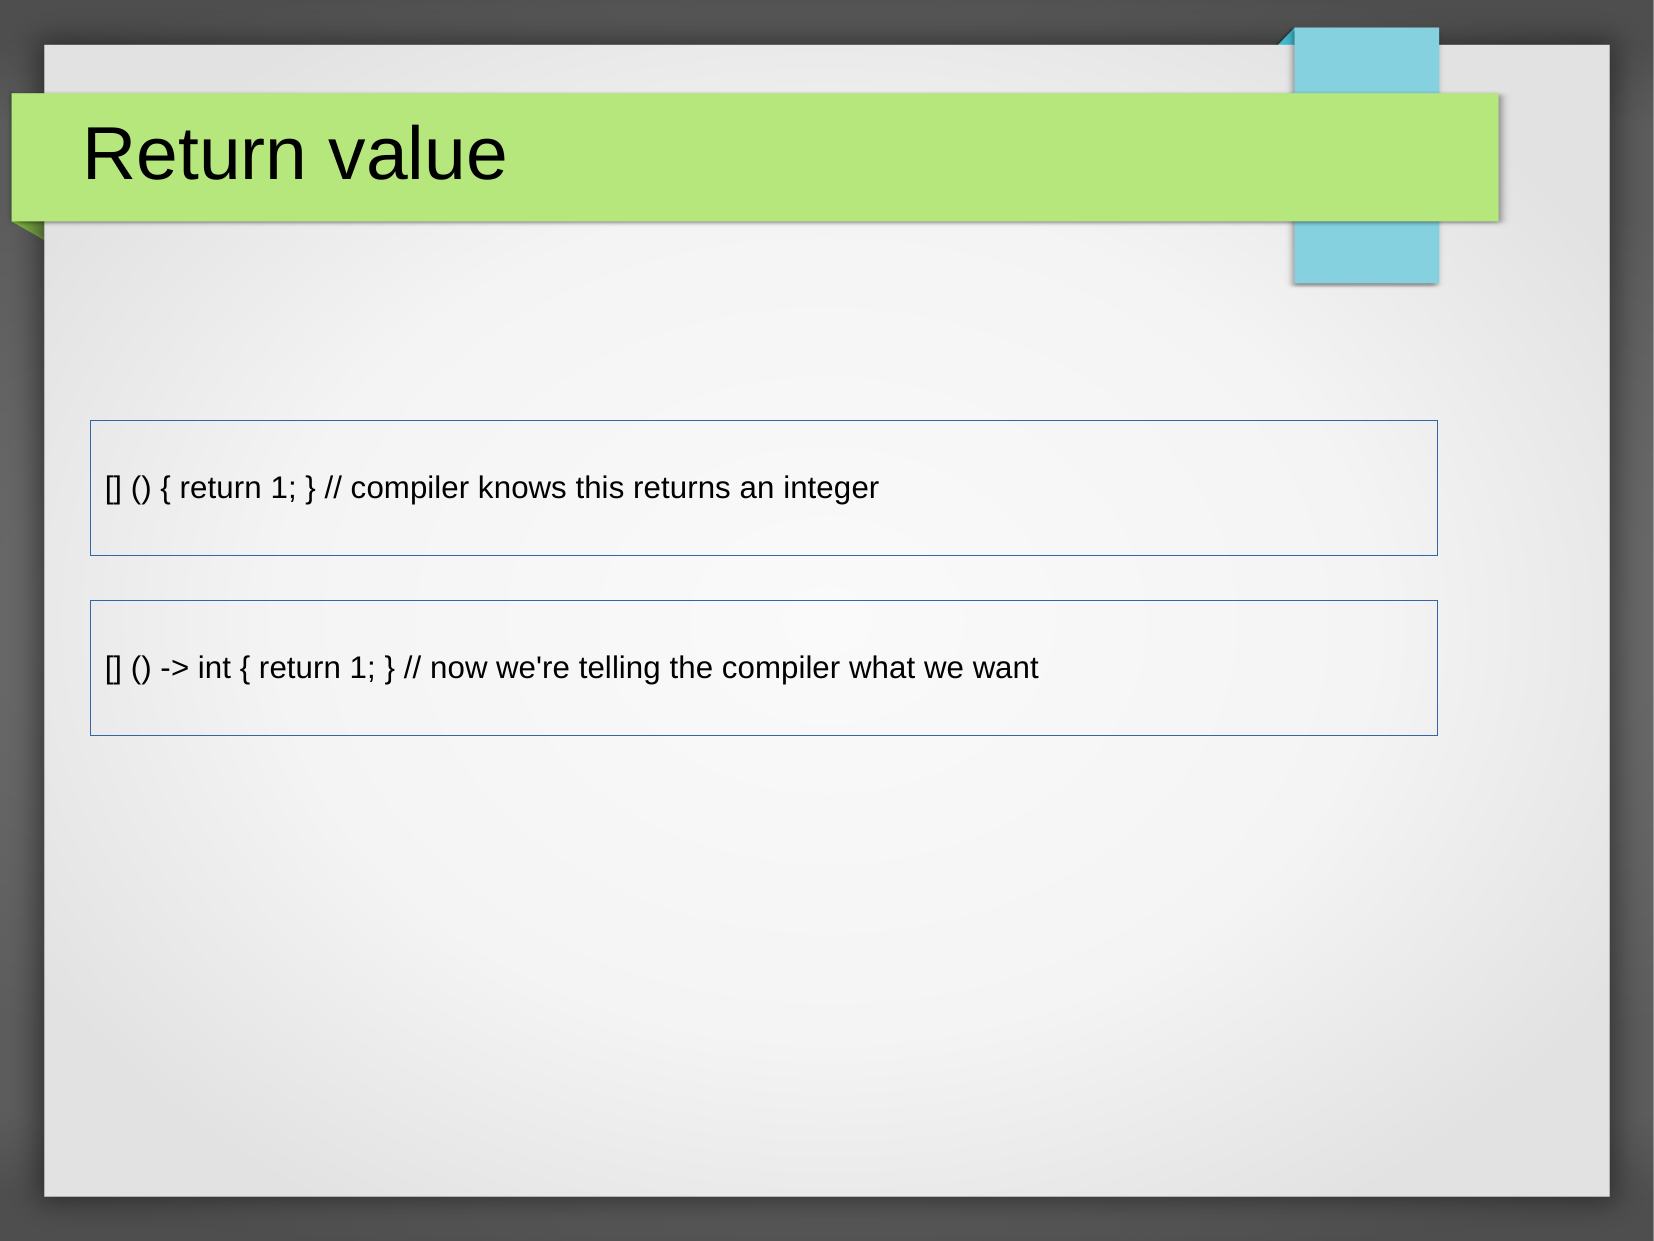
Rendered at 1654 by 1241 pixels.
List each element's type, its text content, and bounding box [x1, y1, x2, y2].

picture [0, 0, 1654, 1241]
text_box [] () { return 1; } // compiler knows this returns an integer [90, 420, 1438, 556]
title Return value [82, 94, 1264, 213]
text_box [] () -> int { return 1; } // now we're telling the compiler what we want [90, 600, 1438, 736]
